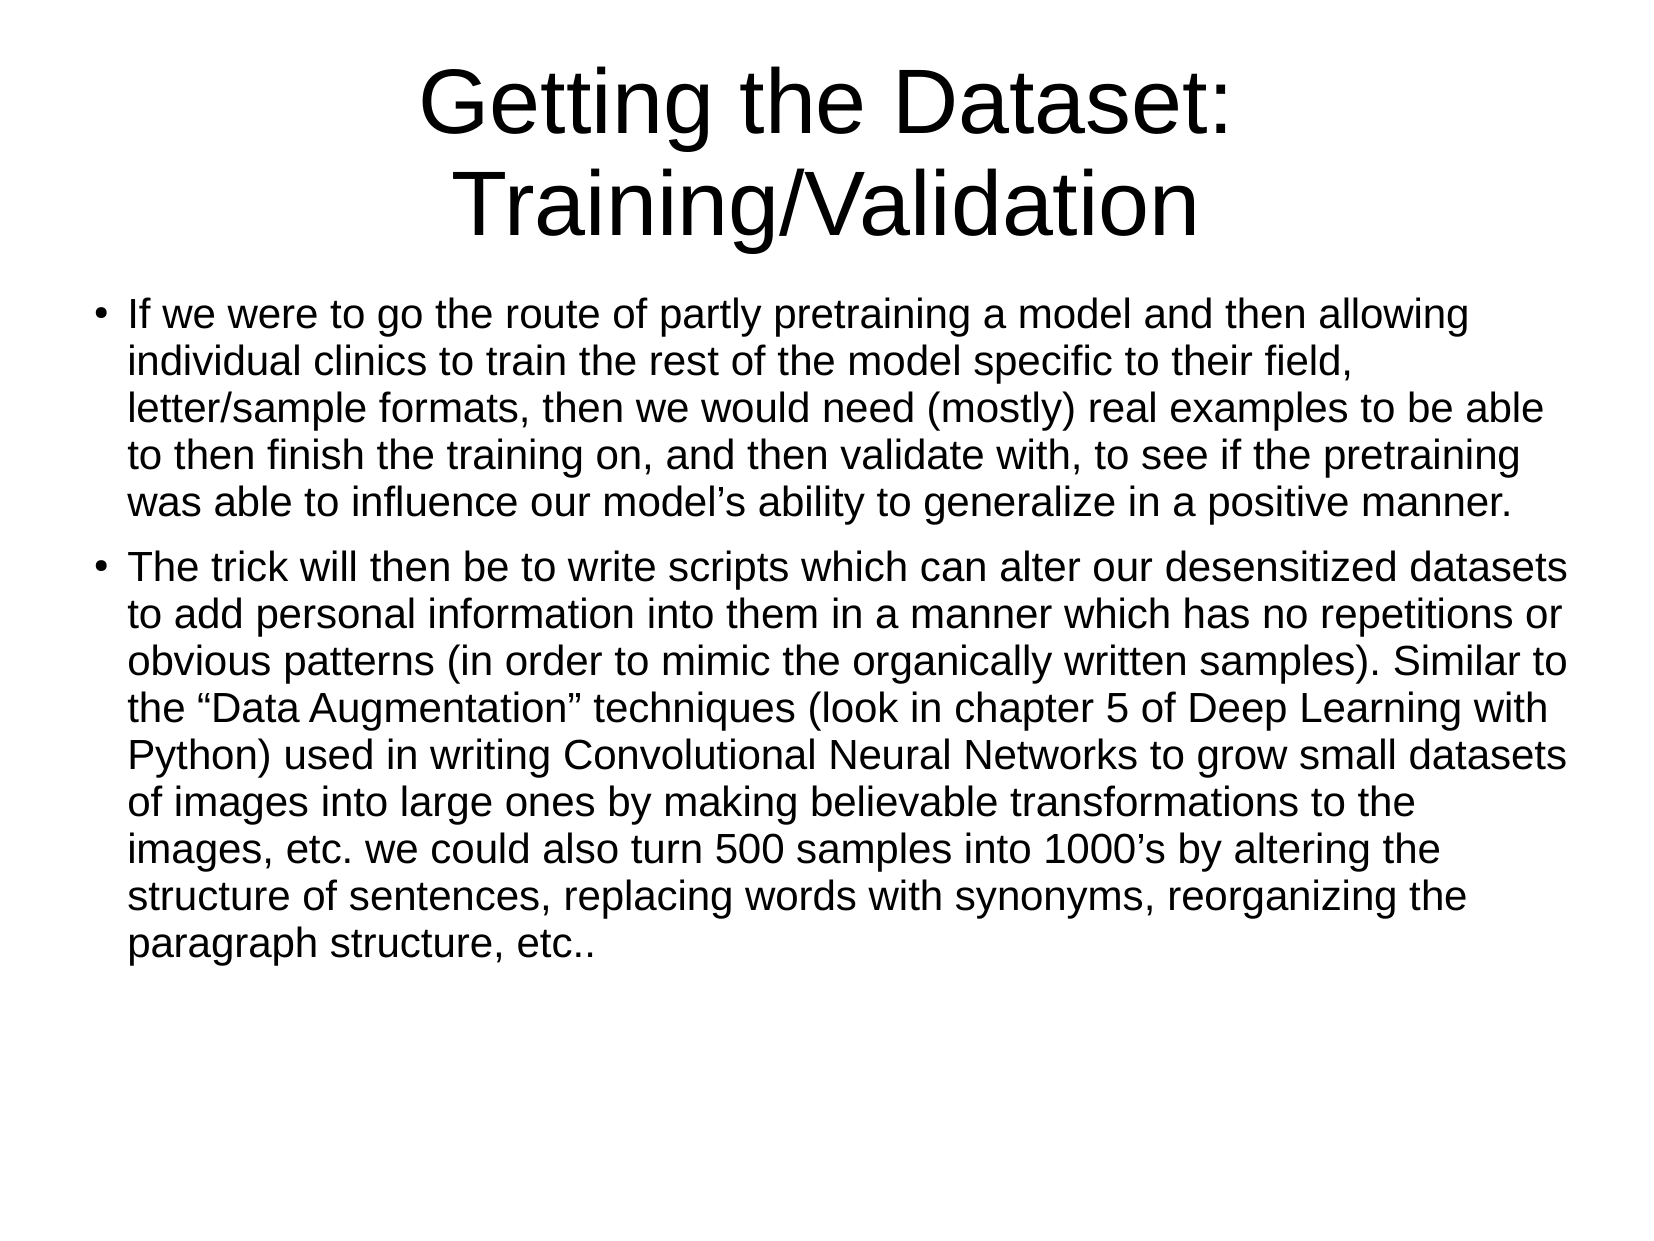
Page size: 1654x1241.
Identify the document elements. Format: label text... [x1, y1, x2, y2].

list If we were to go the route of partly pretraining a model and then allowing individual clinics to train the rest of the model specific to their field, letter/sample formats, then we would need (mostly) real examples to be able to then finish the training on, and then validate with, to see if the pretraining was able to influence our model’s ability to generalize in a positive manner. The trick will then be to write scripts which can alter our desensitized datasets to add personal information into them in a manner which has no repetitions or obvious patterns (in order to mimic the organically written samples). Similar to the “Data Augmentation” techniques (look in chapter 5 of Deep Learning with Python) used in writing Convolutional Neural Networks to grow small datasets of images into large ones by making believable transformations to the images, etc. we could also turn 500 samples into 1000’s by altering the structure of sentences, replacing words with synonyms, reorganizing the paragraph structure, etc.. [82, 290, 1571, 1010]
title Getting the Dataset: Training/Validation [82, 49, 1571, 257]
